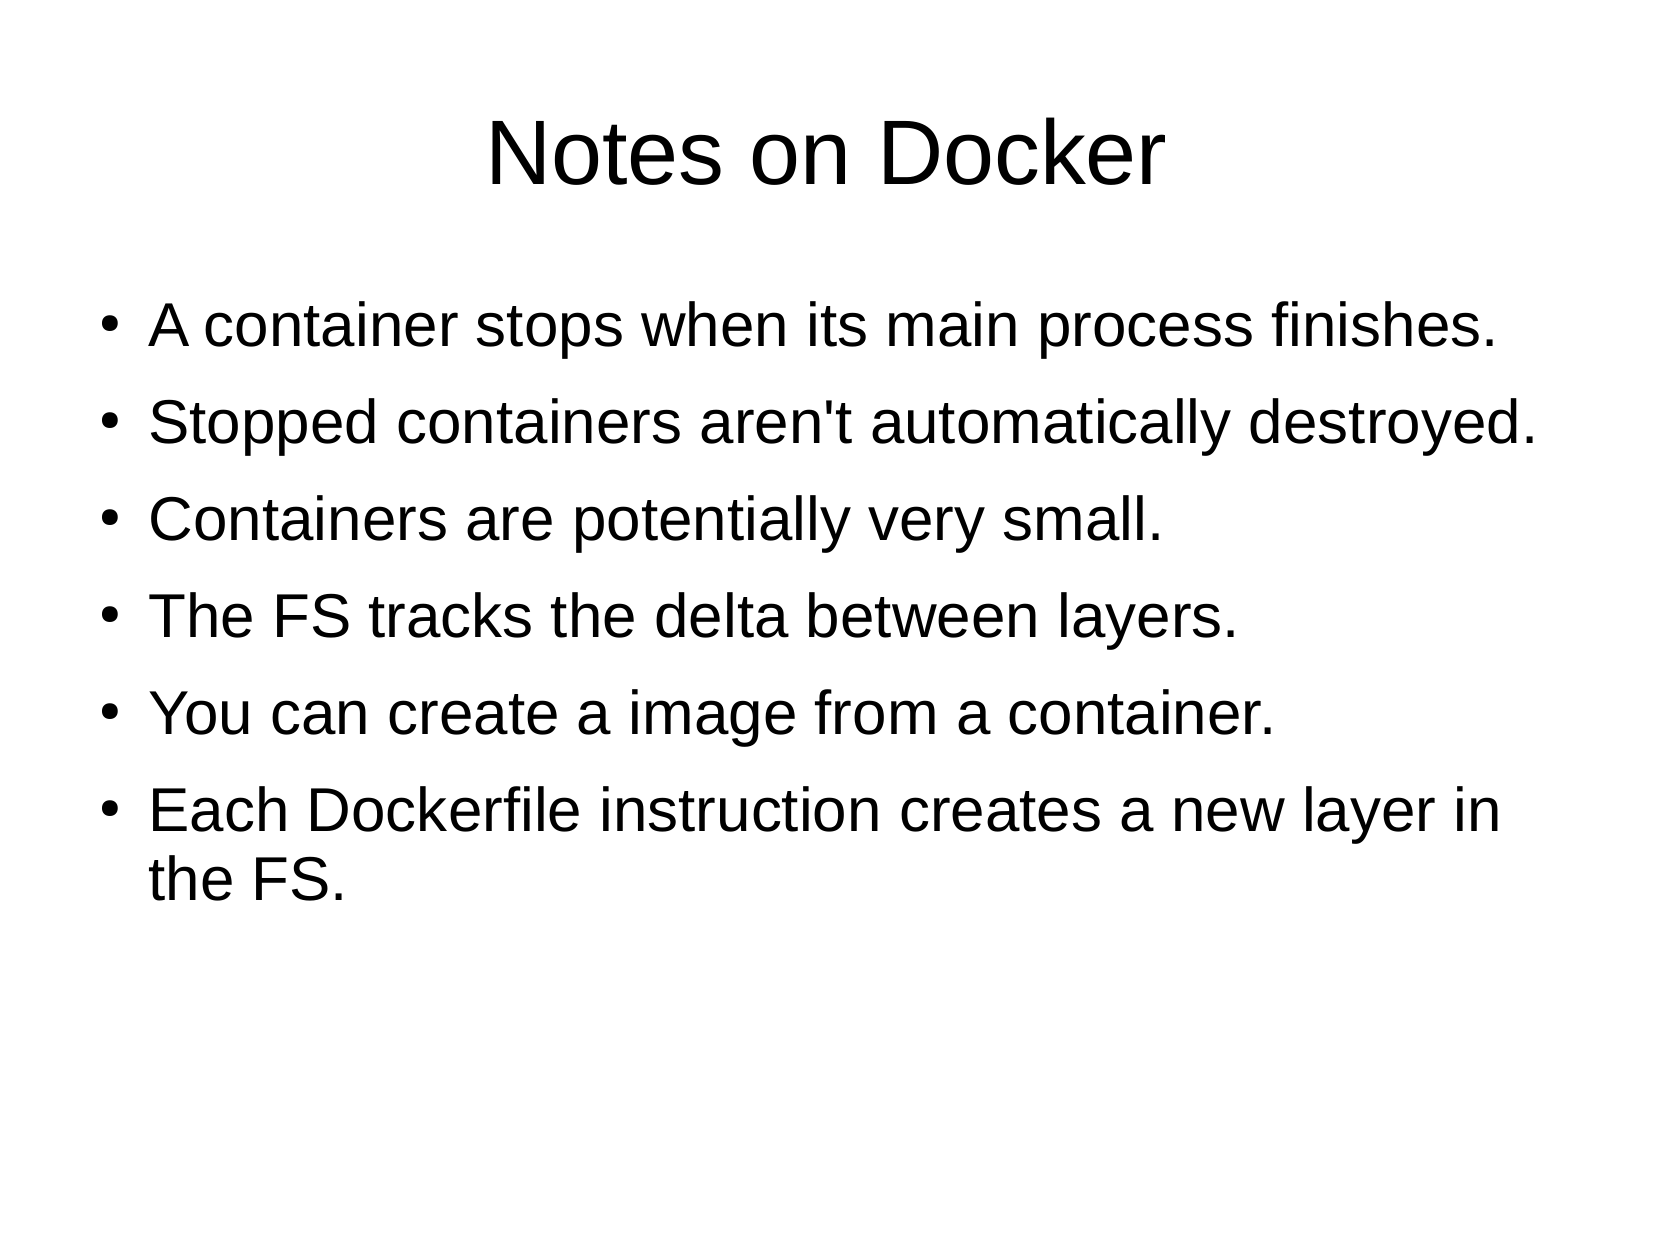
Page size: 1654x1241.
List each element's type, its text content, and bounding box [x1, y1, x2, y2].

title Notes on Docker [82, 49, 1571, 257]
list A container stops when its main process finishes. Stopped containers aren't automatically destroyed. Containers are potentially very small. The FS tracks the delta between layers. You can create a image from a container. Each Dockerfile instruction creates a new layer in the FS. [82, 290, 1571, 1010]
